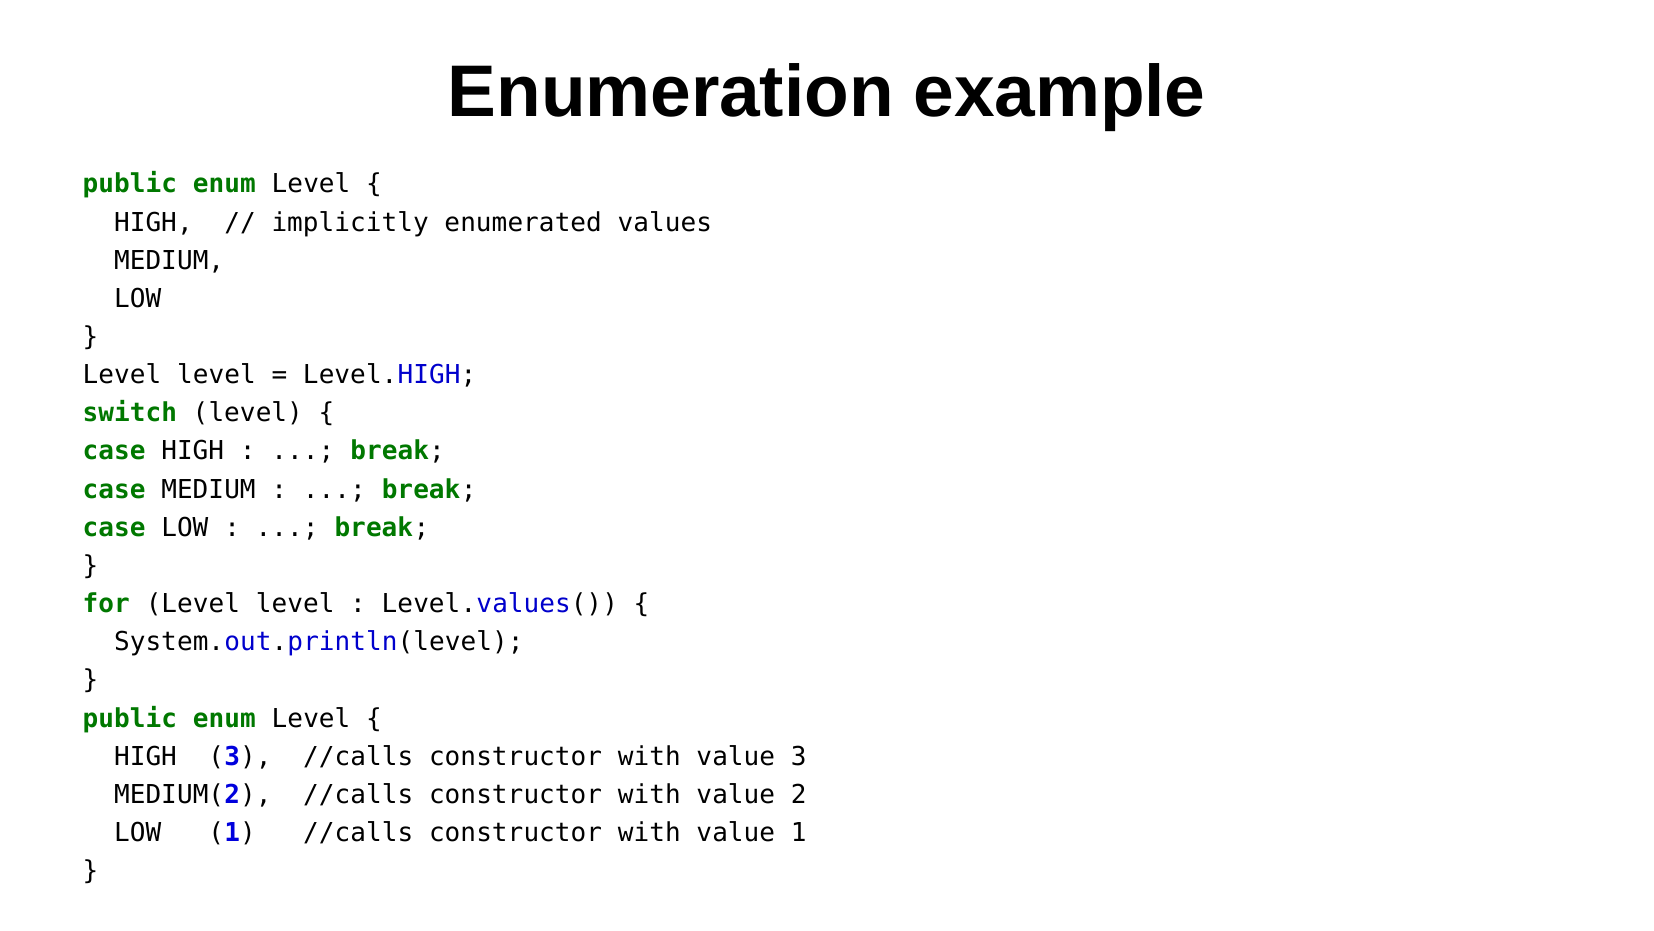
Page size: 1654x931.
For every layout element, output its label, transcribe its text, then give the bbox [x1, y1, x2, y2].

list public enum Level { HIGH, // implicitly enumerated values MEDIUM, LOW } Level level = Level.HIGH; switch (level) { case HIGH : ...; break; case MEDIUM : ...; break; case LOW : ...; break; } for (Level level : Level.values()) { System.out.println(level); } public enum Level { HIGH (3), //calls constructor with value 3 MEDIUM(2), //calls constructor with value 2 LOW (1) //calls constructor with value 1 } [82, 168, 1538, 889]
title Enumeration example [82, 37, 1571, 147]
